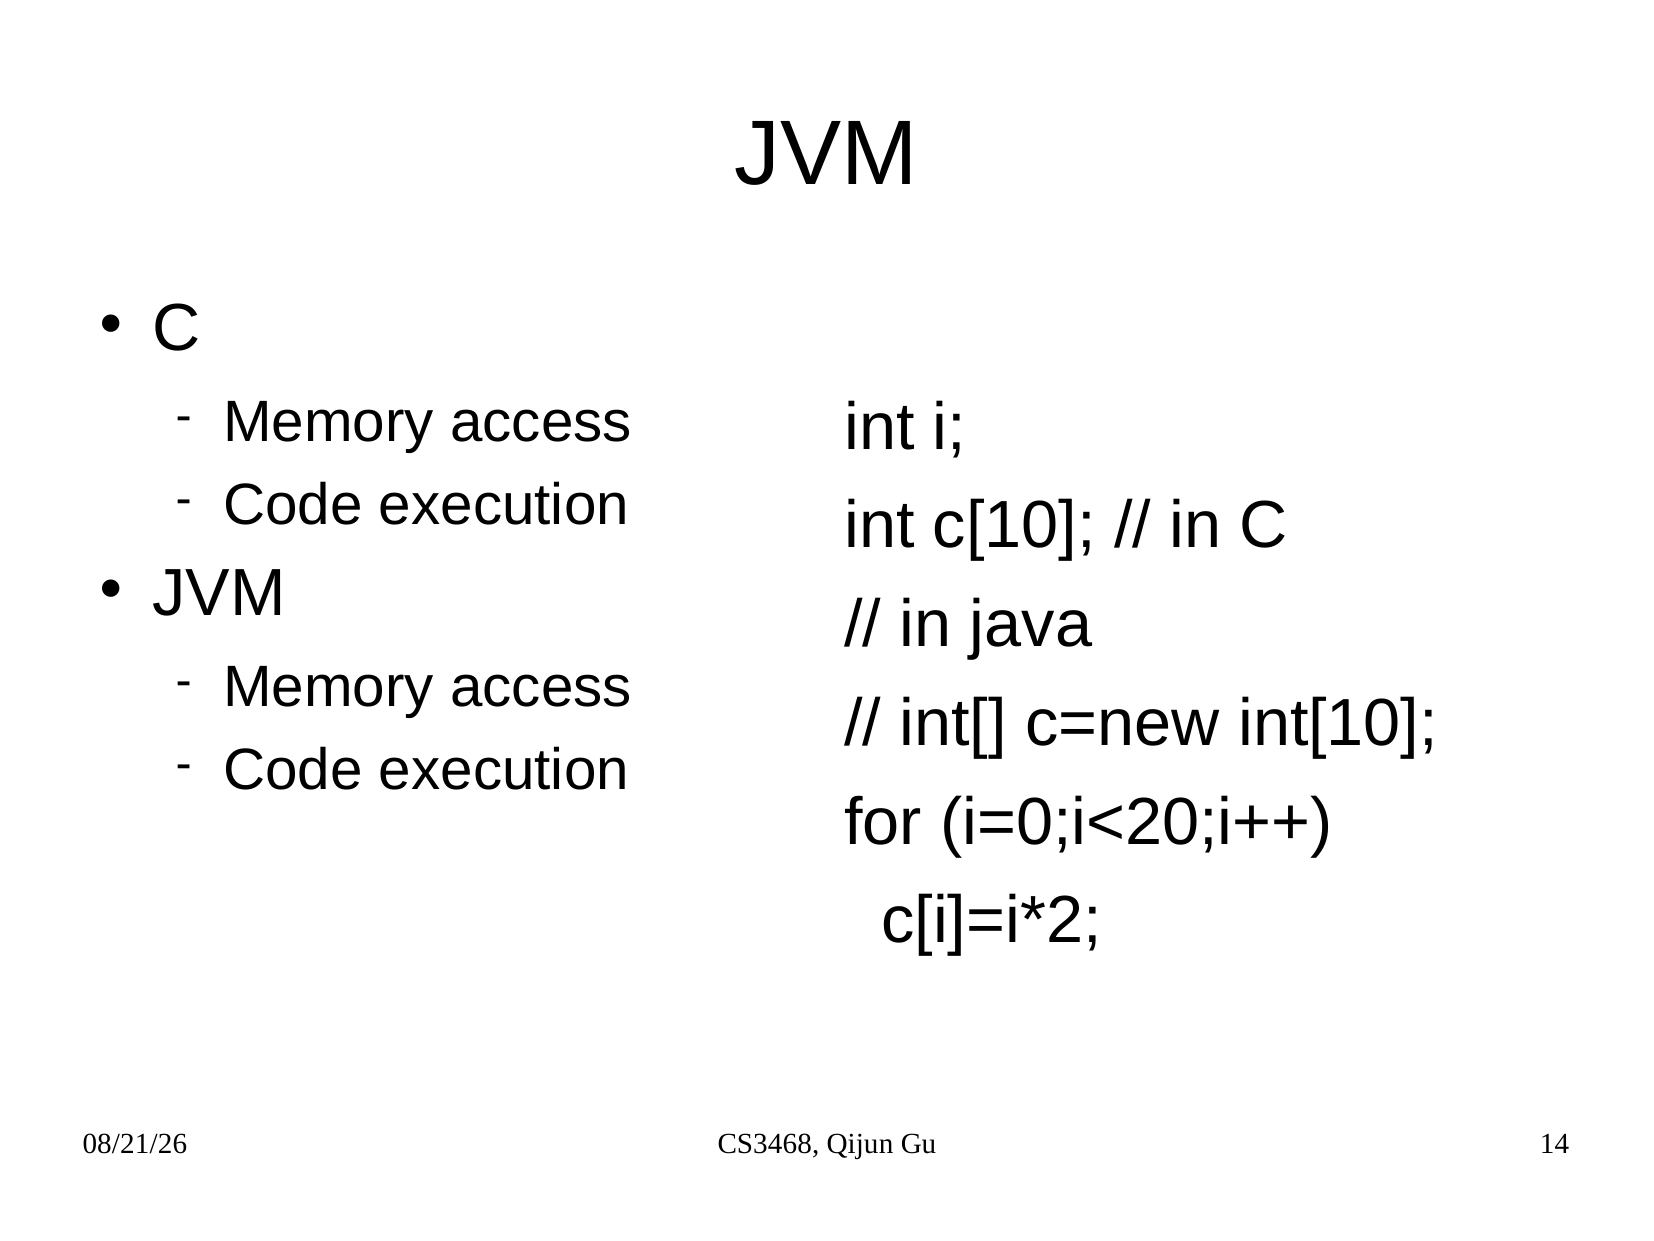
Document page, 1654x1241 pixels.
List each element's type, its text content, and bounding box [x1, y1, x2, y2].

list int i; int c[10]; // in C // in java // int[] c=new int[10]; for (i=0;i<20;i++) c[i]=i*2; [844, 290, 1570, 1093]
list C Memory access Code execution JVM Memory access Code execution [82, 290, 809, 1108]
title JVM [82, 49, 1570, 256]
